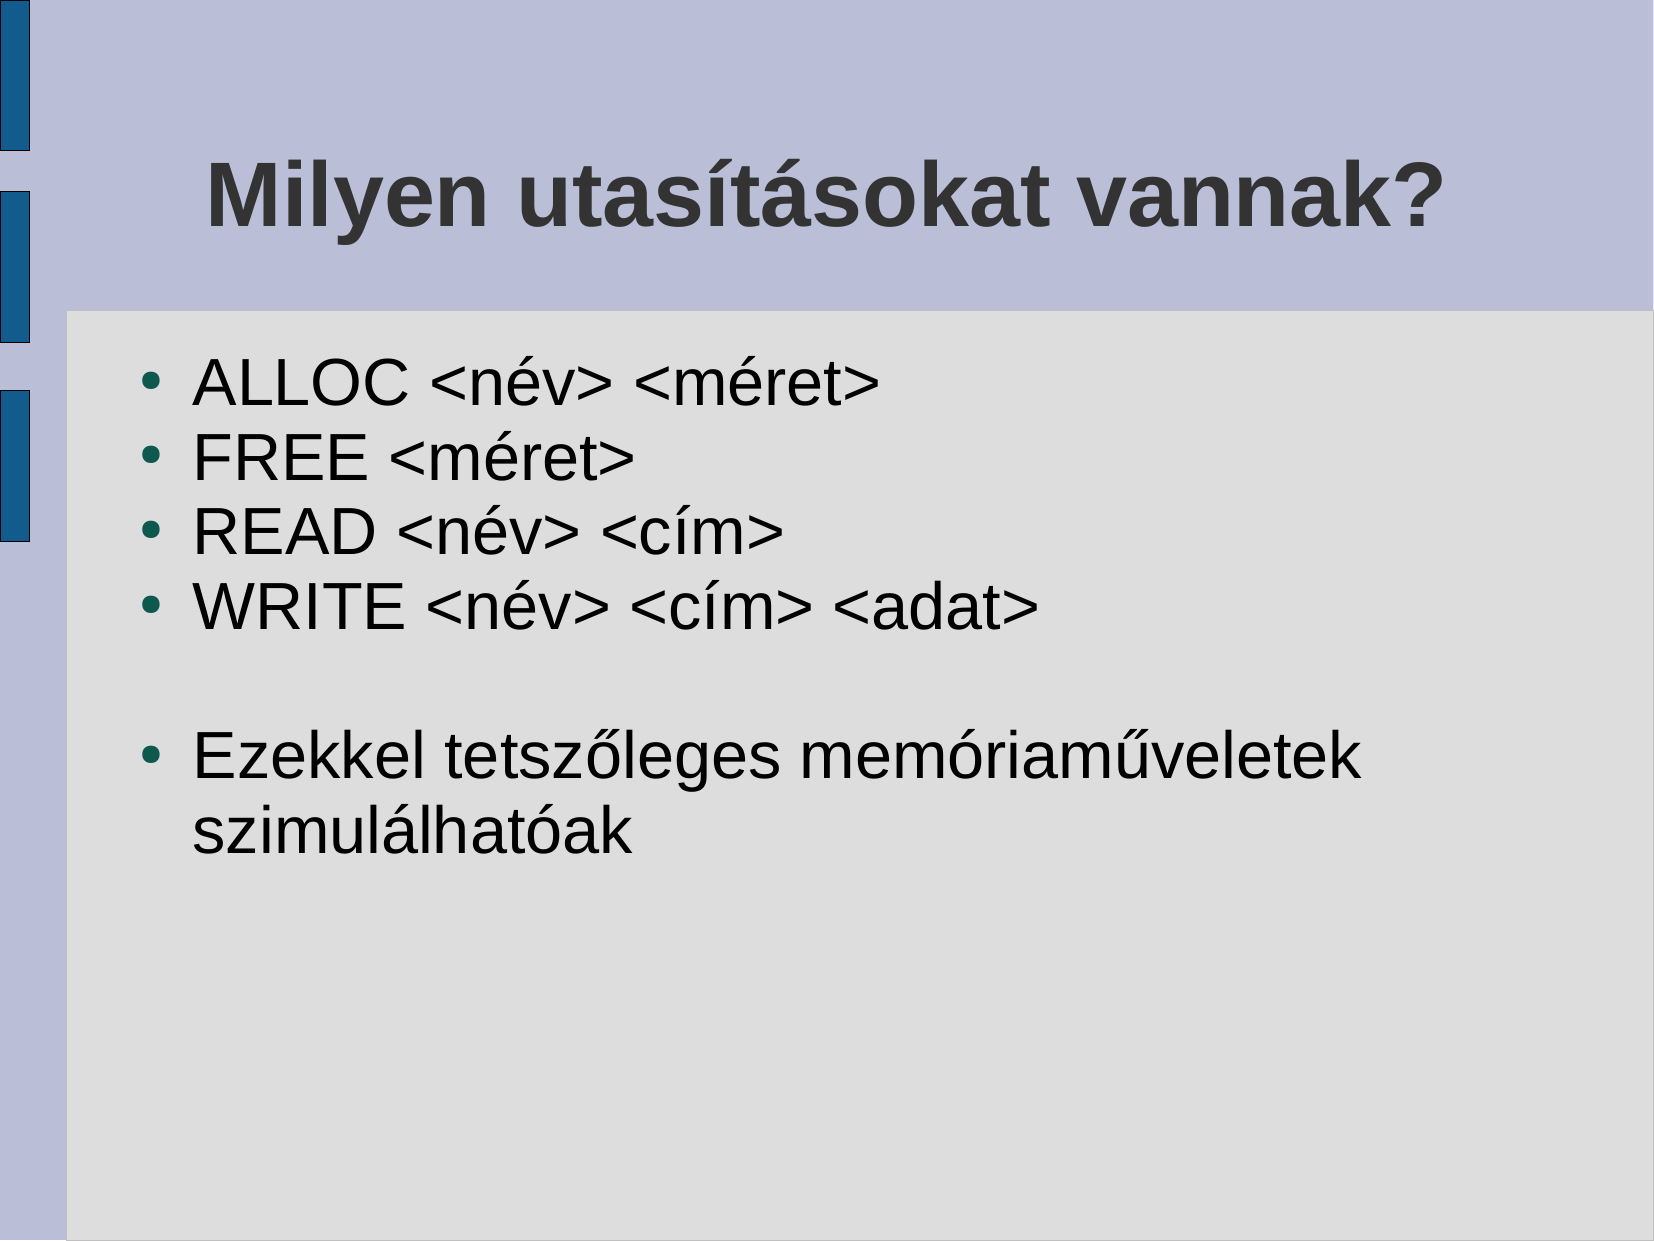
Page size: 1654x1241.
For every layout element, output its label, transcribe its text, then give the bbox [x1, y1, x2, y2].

title Milyen utasításokat vannak? [121, 98, 1534, 291]
list ALLOC <név> <méret> FREE <méret> READ <név> <cím> WRITE <név> <cím> <adat> Ezekkel tetszőleges memóriaműveletek szimulálhatóak [121, 344, 1534, 1149]
